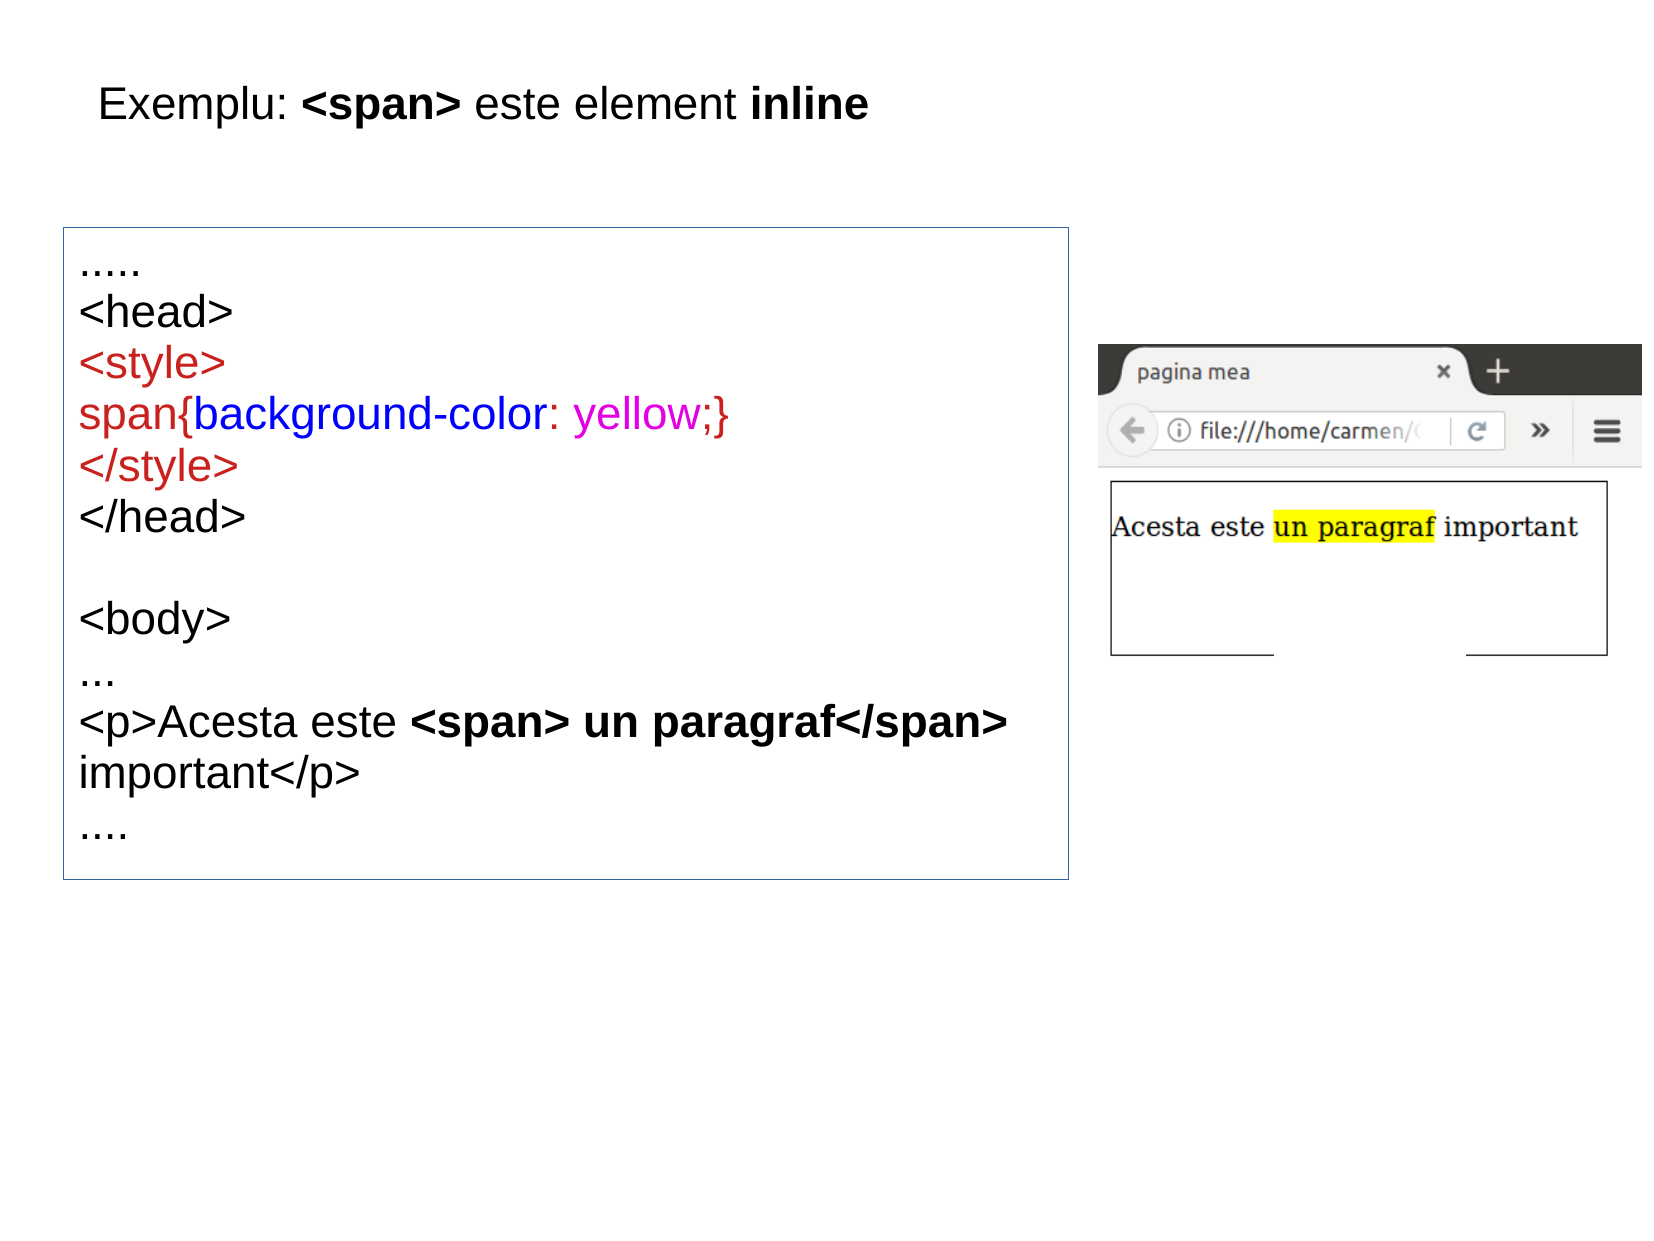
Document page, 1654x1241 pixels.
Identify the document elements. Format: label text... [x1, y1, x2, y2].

picture [1098, 344, 1642, 951]
text_box ..... <head> <style> span{background-color: yellow;} </style> </head> <body> ... <p>Acesta este <span> un paragraf</span> important</p> .... [63, 227, 1069, 880]
text_box Exemplu: <span> este element inline [82, 70, 910, 189]
